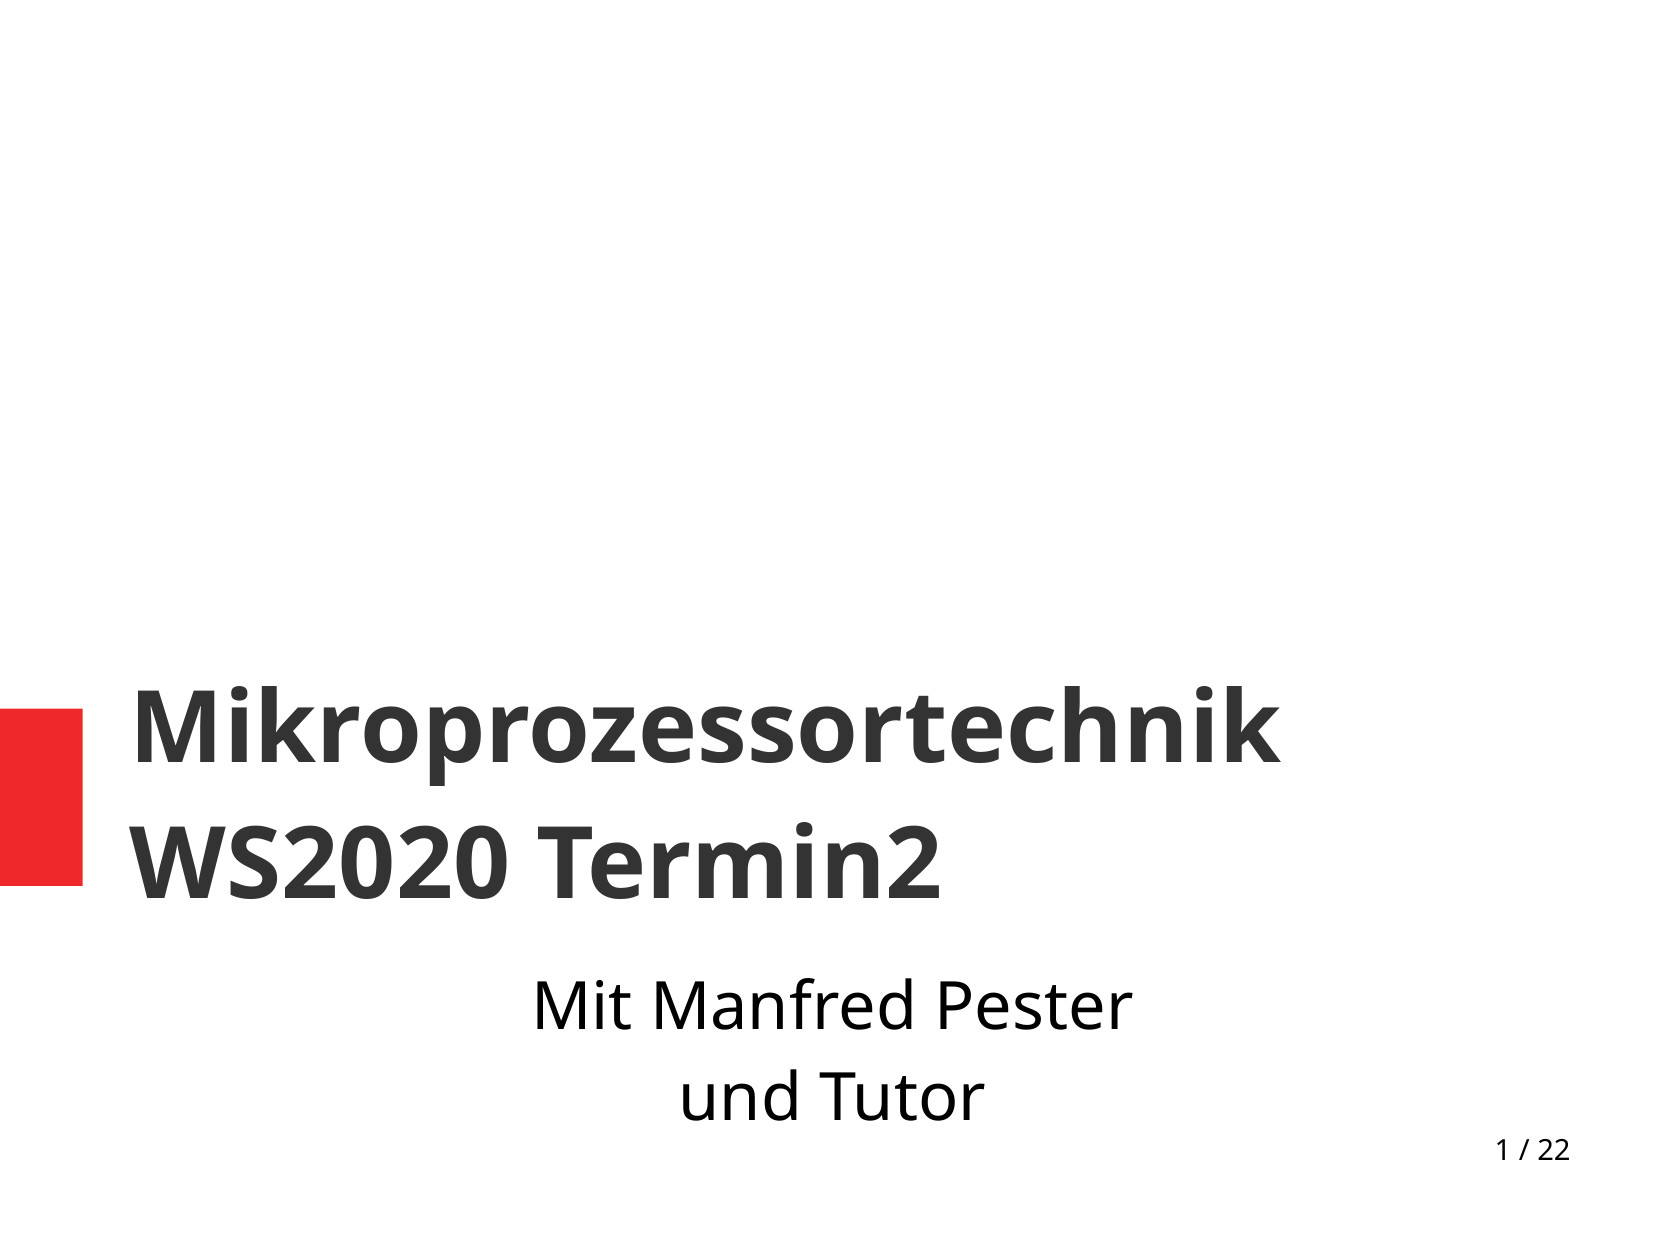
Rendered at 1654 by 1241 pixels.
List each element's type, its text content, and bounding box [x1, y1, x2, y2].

subtitle Mit Manfred Pester und Tutor [129, 968, 1536, 1130]
title Mikroprozessortechnik WS2020 Termin2 [129, 655, 1536, 928]
